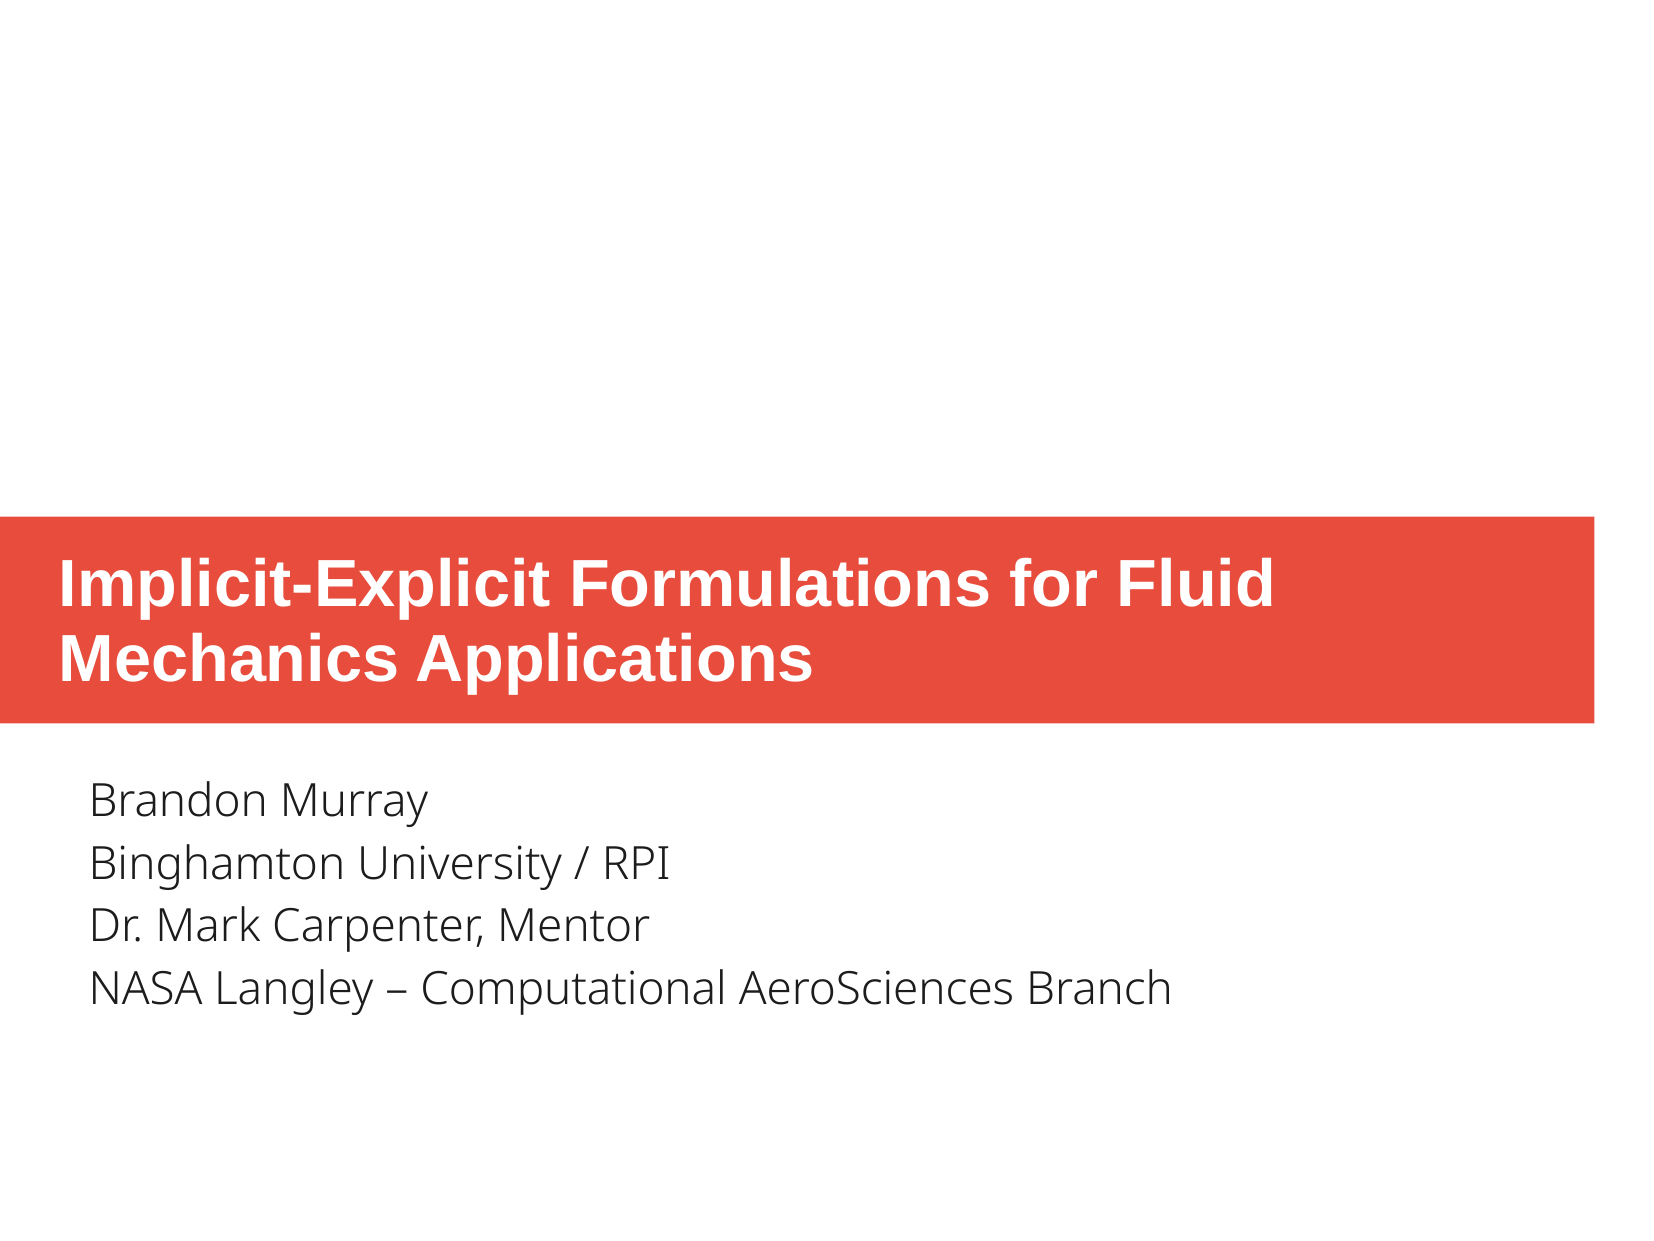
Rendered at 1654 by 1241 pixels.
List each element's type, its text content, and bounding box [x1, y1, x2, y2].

subtitle Brandon Murray Binghamton University / RPI Dr. Mark Carpenter, Mentor NASA Langley – Computational AeroSciences Branch [88, 767, 1595, 1182]
title Implicit-Explicit Formulations for Fluid Mechanics Applications [59, 546, 1595, 694]
